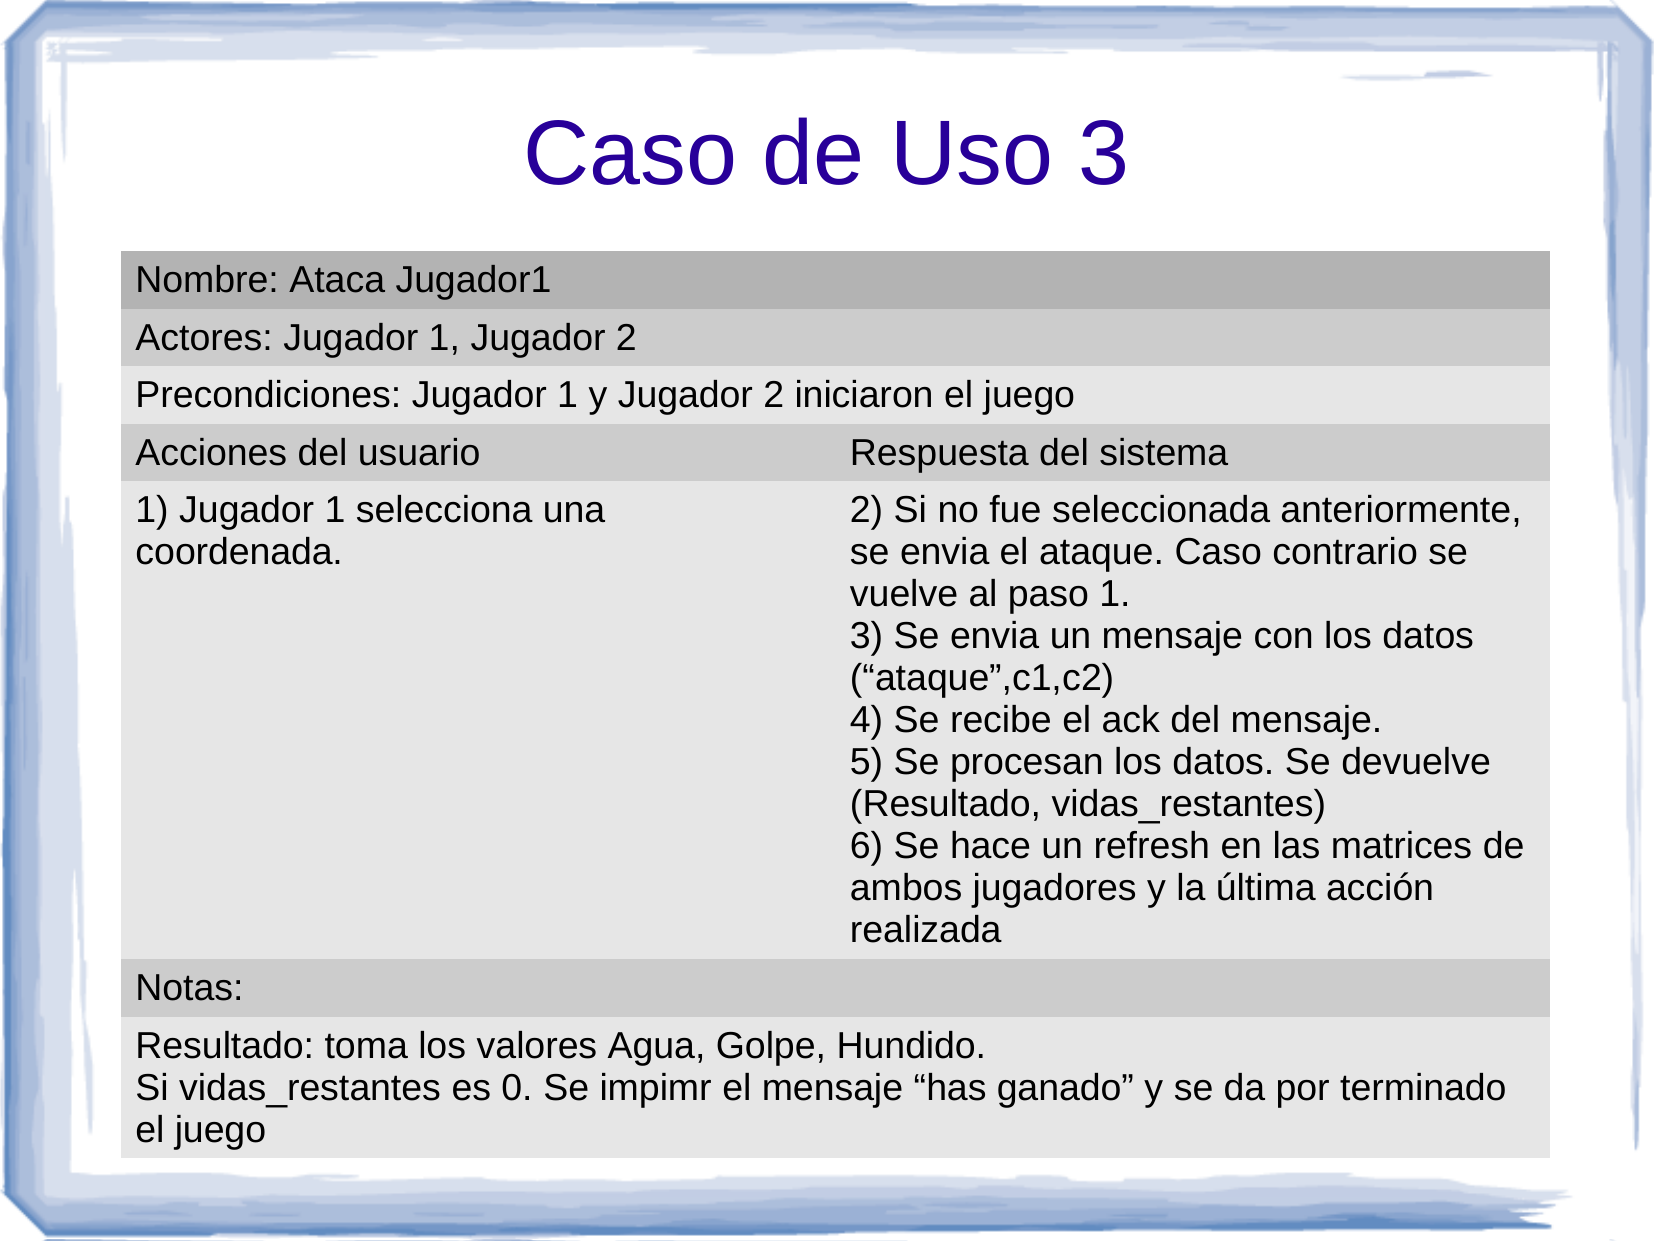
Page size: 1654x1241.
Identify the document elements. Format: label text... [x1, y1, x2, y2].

picture [0, 0, 1654, 1241]
table_cell Respuesta del sistema [835, 424, 1550, 481]
table_cell Actores: Jugador 1, Jugador 2 [121, 309, 1550, 366]
table_cell Notas: [121, 959, 1550, 1017]
table_cell Precondiciones: Jugador 1 y Jugador 2 iniciaron el juego [121, 366, 1550, 424]
table_cell Resultado: toma los valores Agua, Golpe, Hundido. Si vidas_restantes es 0. Se impimr el mensaje “has ganado” y se da por terminado el juego [121, 1017, 1550, 1158]
title Caso de Uso 3 [82, 49, 1571, 257]
table_cell 1) Jugador 1 selecciona una coordenada. [121, 481, 835, 959]
table_header Nombre: Ataca Jugador1 [121, 251, 1550, 309]
table_cell 2) Si no fue seleccionada anteriormente, se envia el ataque. Caso contrario se vuelve al paso 1. 3) Se envia un mensaje con los datos (“ataque”,c1,c2) 4) Se recibe el ack del mensaje. 5) Se procesan los datos. Se devuelve (Resultado, vidas_restantes) 6) Se hace un refresh en las matrices de ambos jugadores y la última acción realizada [835, 481, 1550, 959]
table_cell Acciones del usuario [121, 424, 835, 481]
